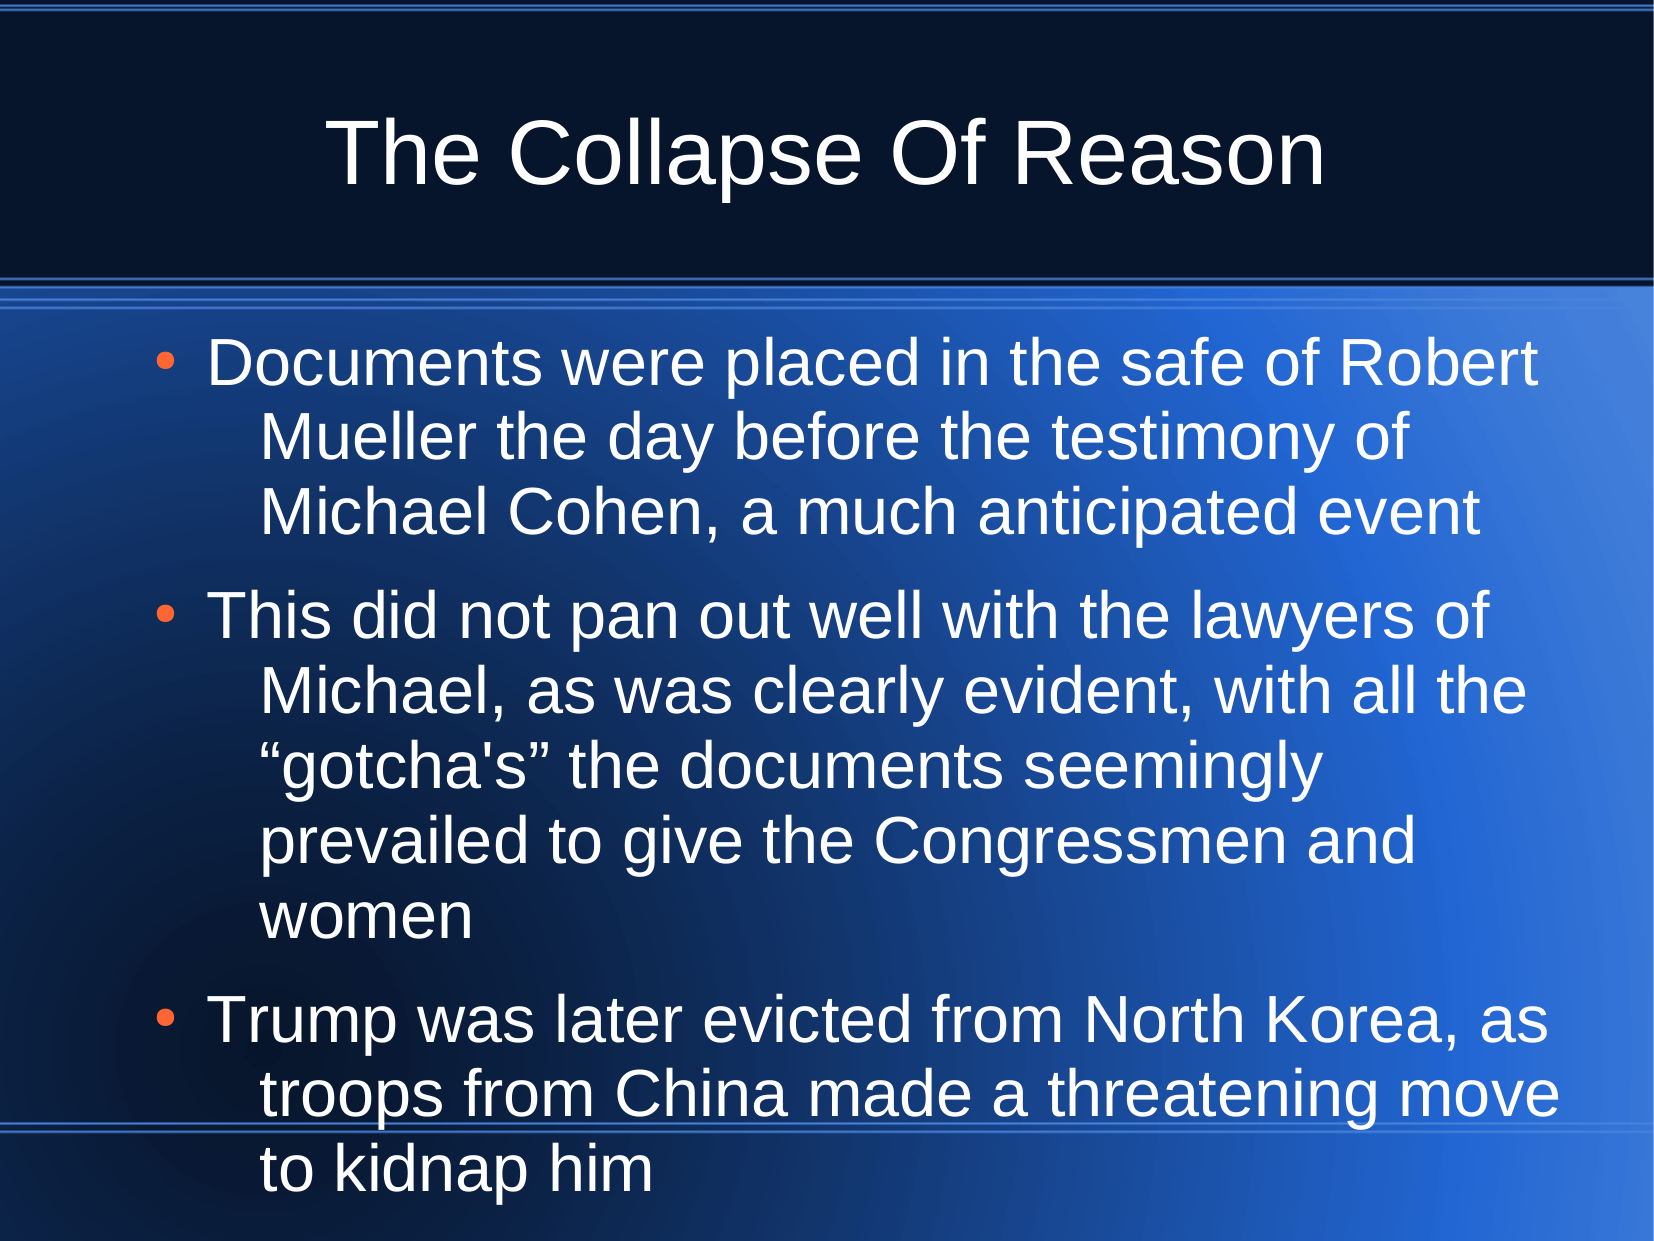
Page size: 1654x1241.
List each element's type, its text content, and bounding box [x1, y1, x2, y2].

title The Collapse Of Reason [82, 49, 1571, 257]
picture [0, 0, 1654, 1241]
list Documents were placed in the safe of Robert Mueller the day before the testimony of Michael Cohen, a much anticipated event This did not pan out well with the lawyers of Michael, as was clearly evident, with all the “gotcha's” the documents seemingly prevailed to give the Congressmen and women Trump was later evicted from North Korea, as troops from China made a threatening move to kidnap him [118, 324, 1571, 1207]
